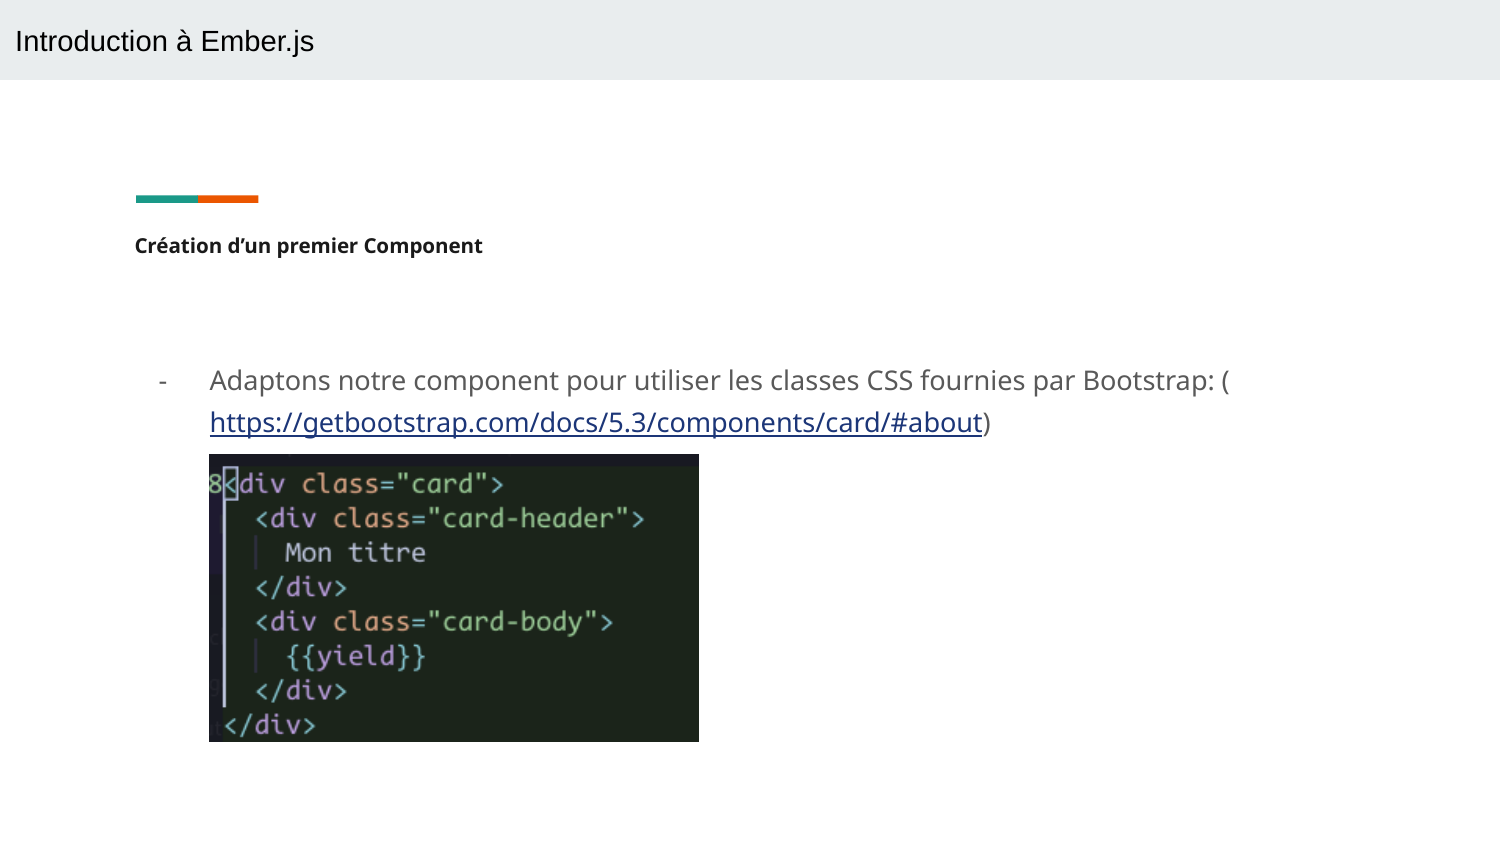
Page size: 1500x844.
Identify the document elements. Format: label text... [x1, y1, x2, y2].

list Adaptons notre component pour utiliser les classes CSS fournies par Bootstrap: (https://getbootstrap.com/docs/5.3/components/card/#about) [119, 341, 1381, 712]
title Création d’un premier Component [119, 216, 1381, 305]
picture [209, 454, 699, 742]
